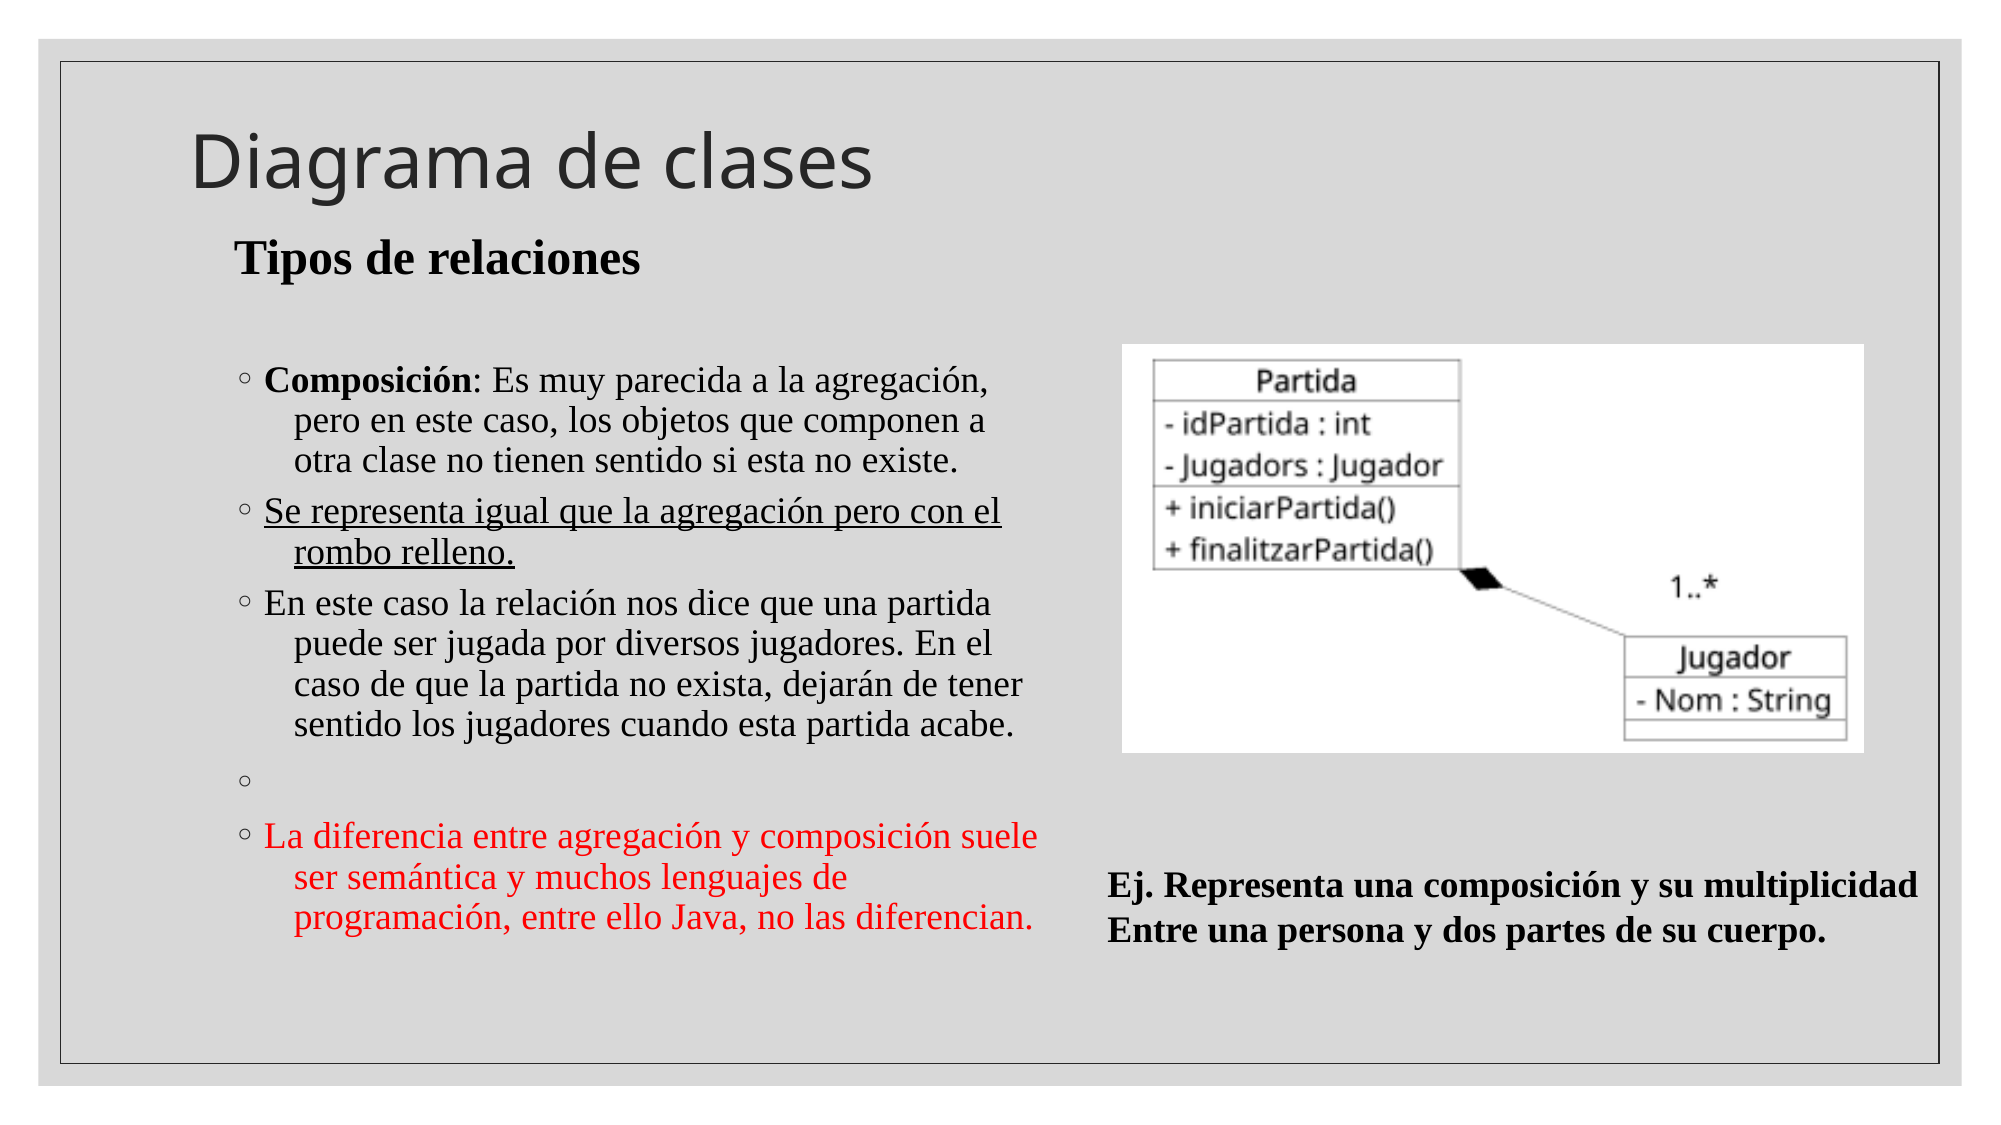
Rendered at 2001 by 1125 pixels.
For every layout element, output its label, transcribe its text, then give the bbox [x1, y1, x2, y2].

text_box Ej. Representa una composición y su multiplicidad Entre una persona y dos partes de su cuerpo. [1092, 851, 1942, 958]
picture [1122, 344, 1864, 753]
list Tipos de relaciones Composición: Es muy parecida a la agregación, pero en este caso, los objetos que componen a otra clase no tienen sentido si esta no existe. Se representa igual que la agregación pero con el rombo relleno. En este caso la relación nos dice que una partida puede ser jugada por diversos jugadores. En el caso de que la partida no exista, dejarán de tener sentido los jugadores cuando esta partida acabe. La diferencia entre agregación y composición suele ser semántica y muchos lenguajes de programación, entre ello Java, no las diferencian. [128, 223, 1061, 988]
title Diagrama de clases [174, 105, 1825, 224]
